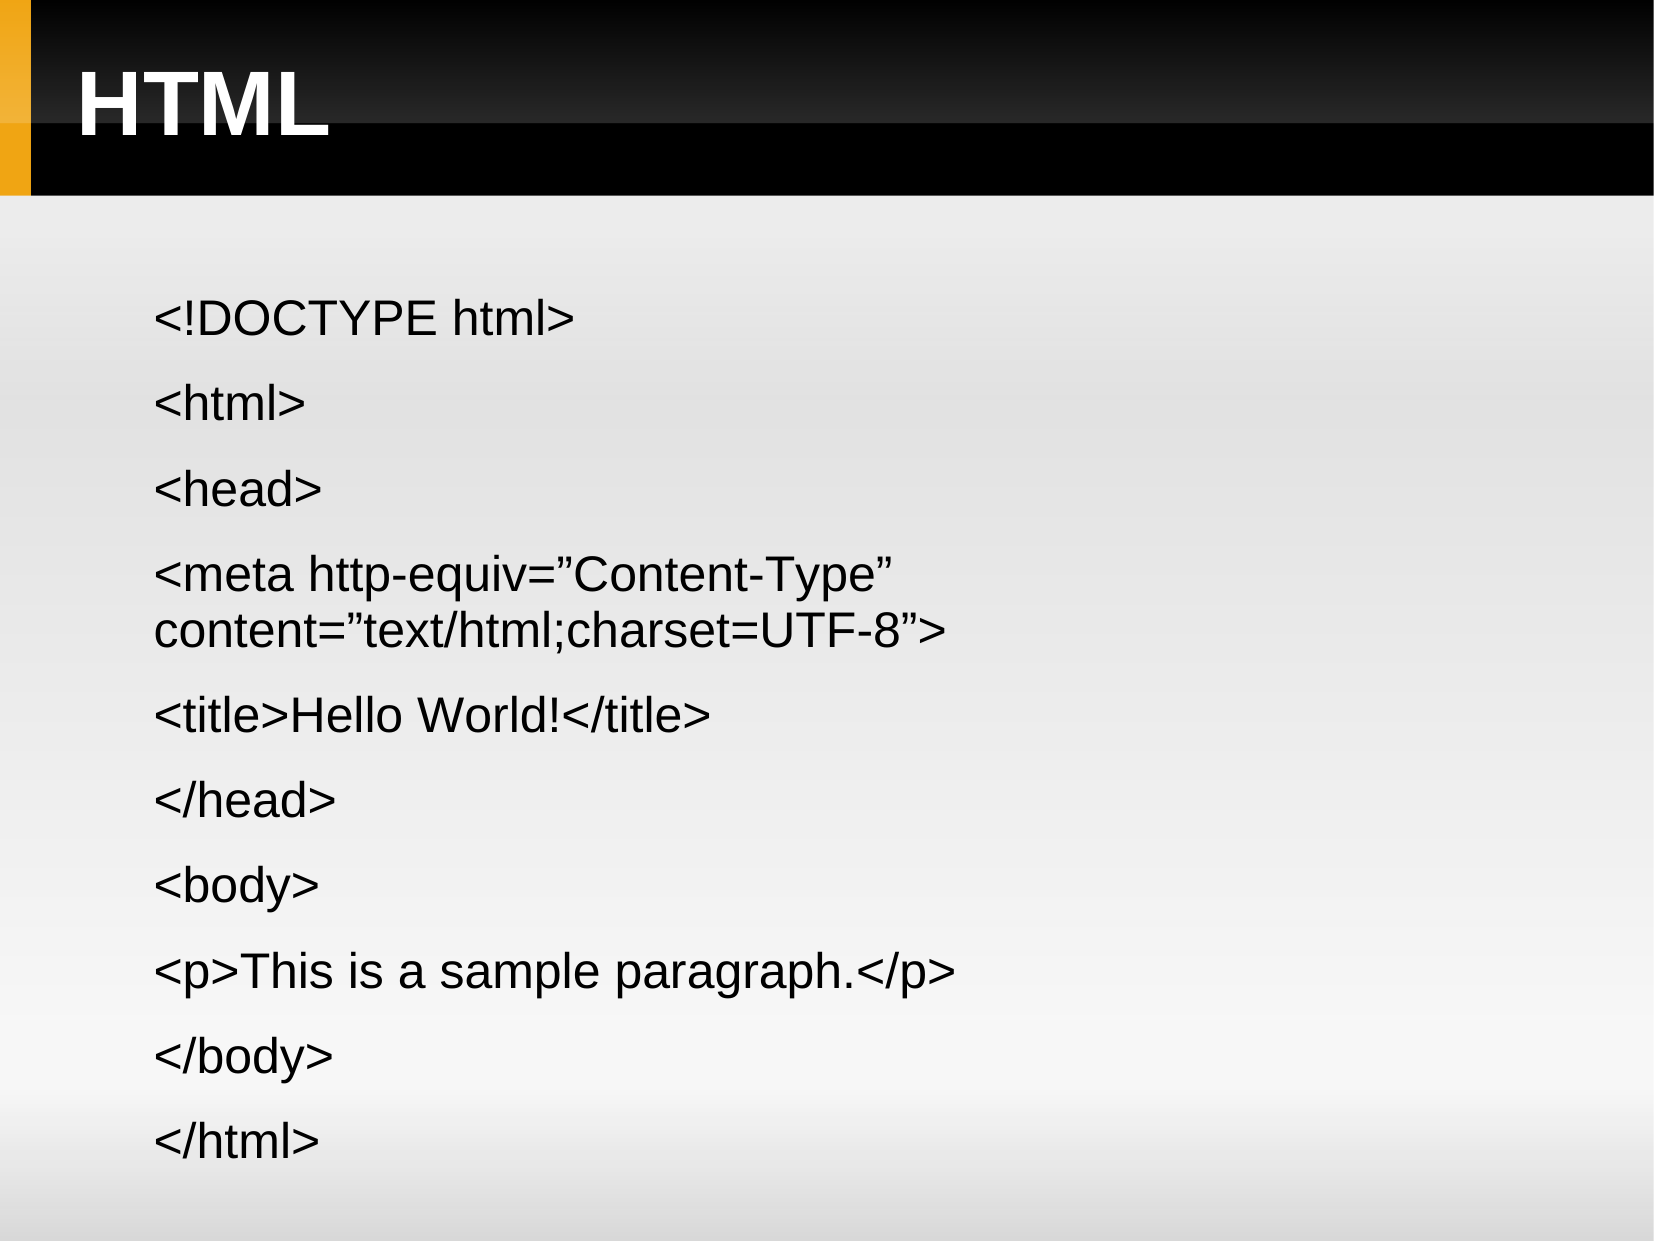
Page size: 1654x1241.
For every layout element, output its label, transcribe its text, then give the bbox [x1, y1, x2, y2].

picture [0, 0, 1654, 1241]
title HTML [76, 0, 1565, 208]
list <!DOCTYPE html> <html> <head> <meta http-equiv=”Content-Type” content=”text/html;charset=UTF-8”> <title>Hello World!</title> </head> <body> <p>This is a sample paragraph.</p> </body> </html> [82, 290, 1571, 1170]
